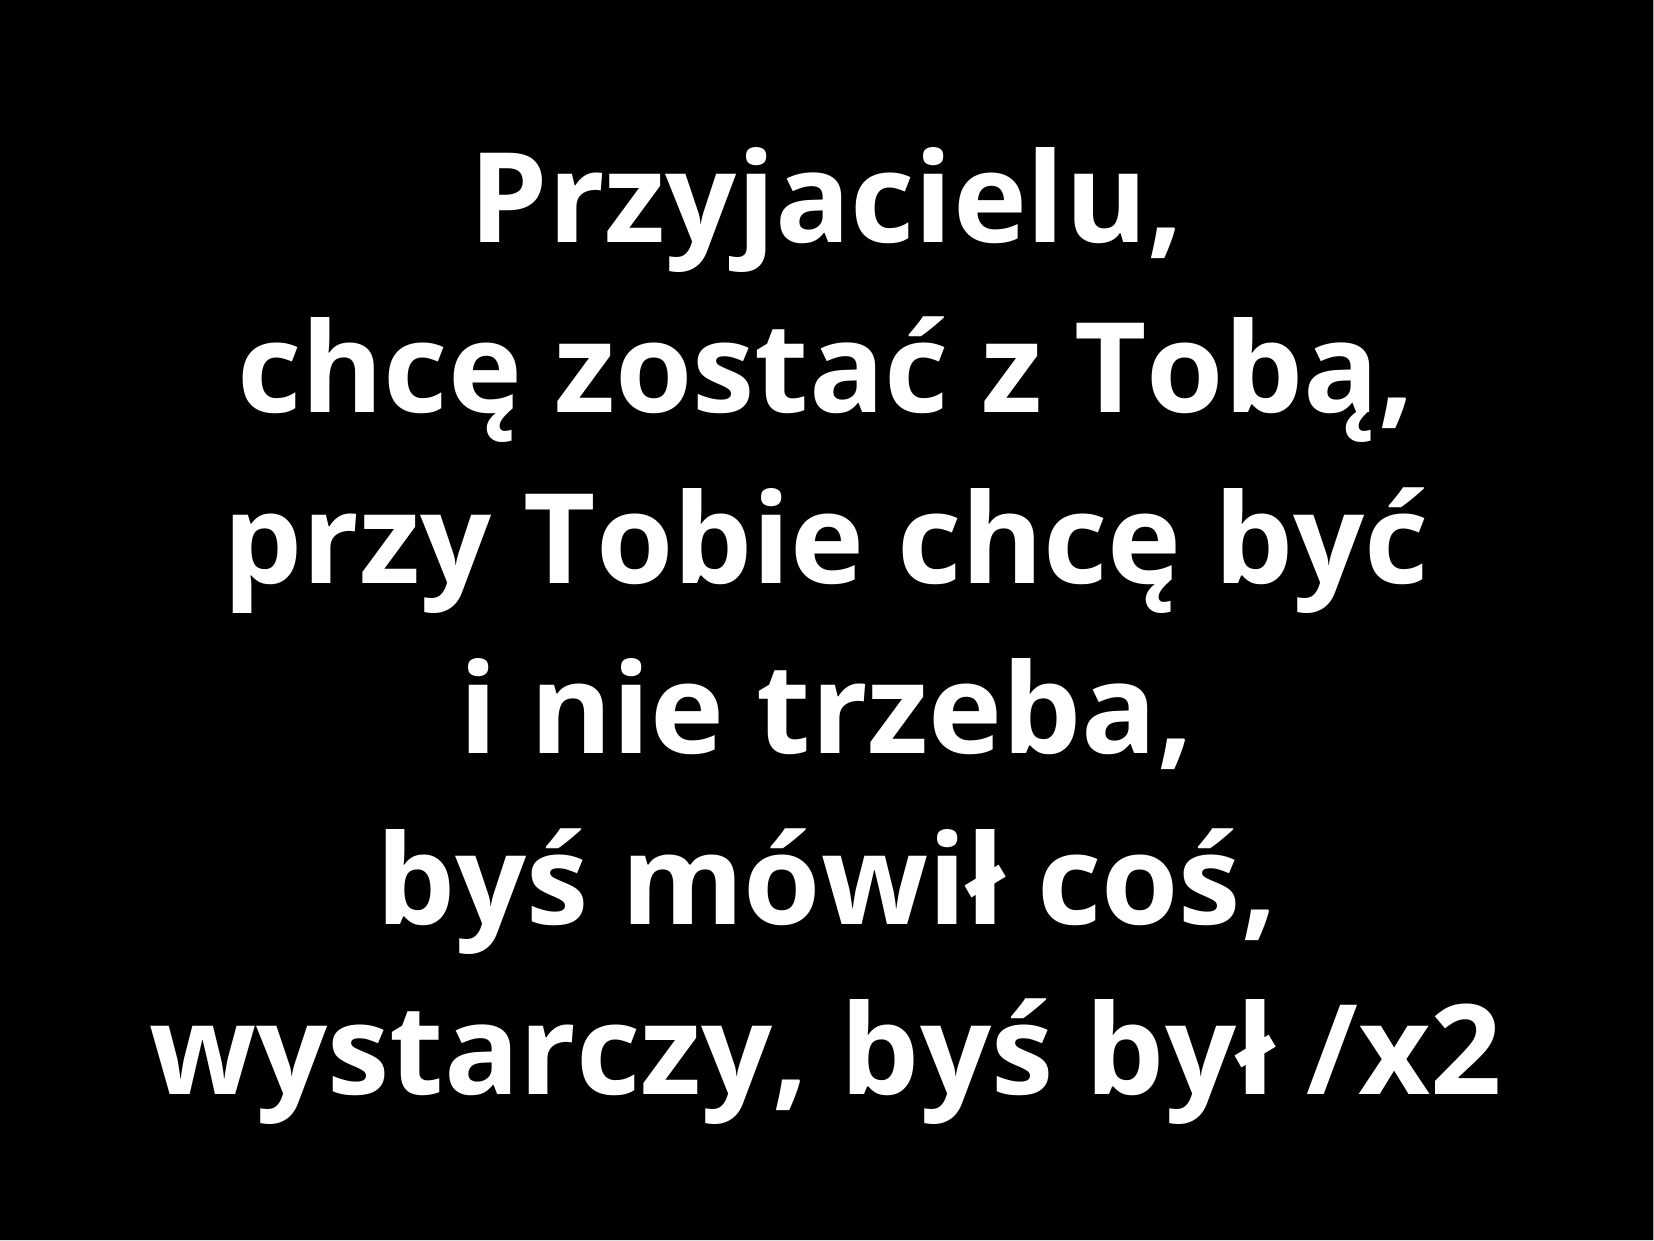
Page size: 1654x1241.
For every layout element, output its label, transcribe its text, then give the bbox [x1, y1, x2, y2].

title Przyjacielu, chcę zostać z Tobą, przy Tobie chcę być i nie trzeba, byś mówił coś, wystarczy, byś był /x2 [0, 0, 1654, 1241]
